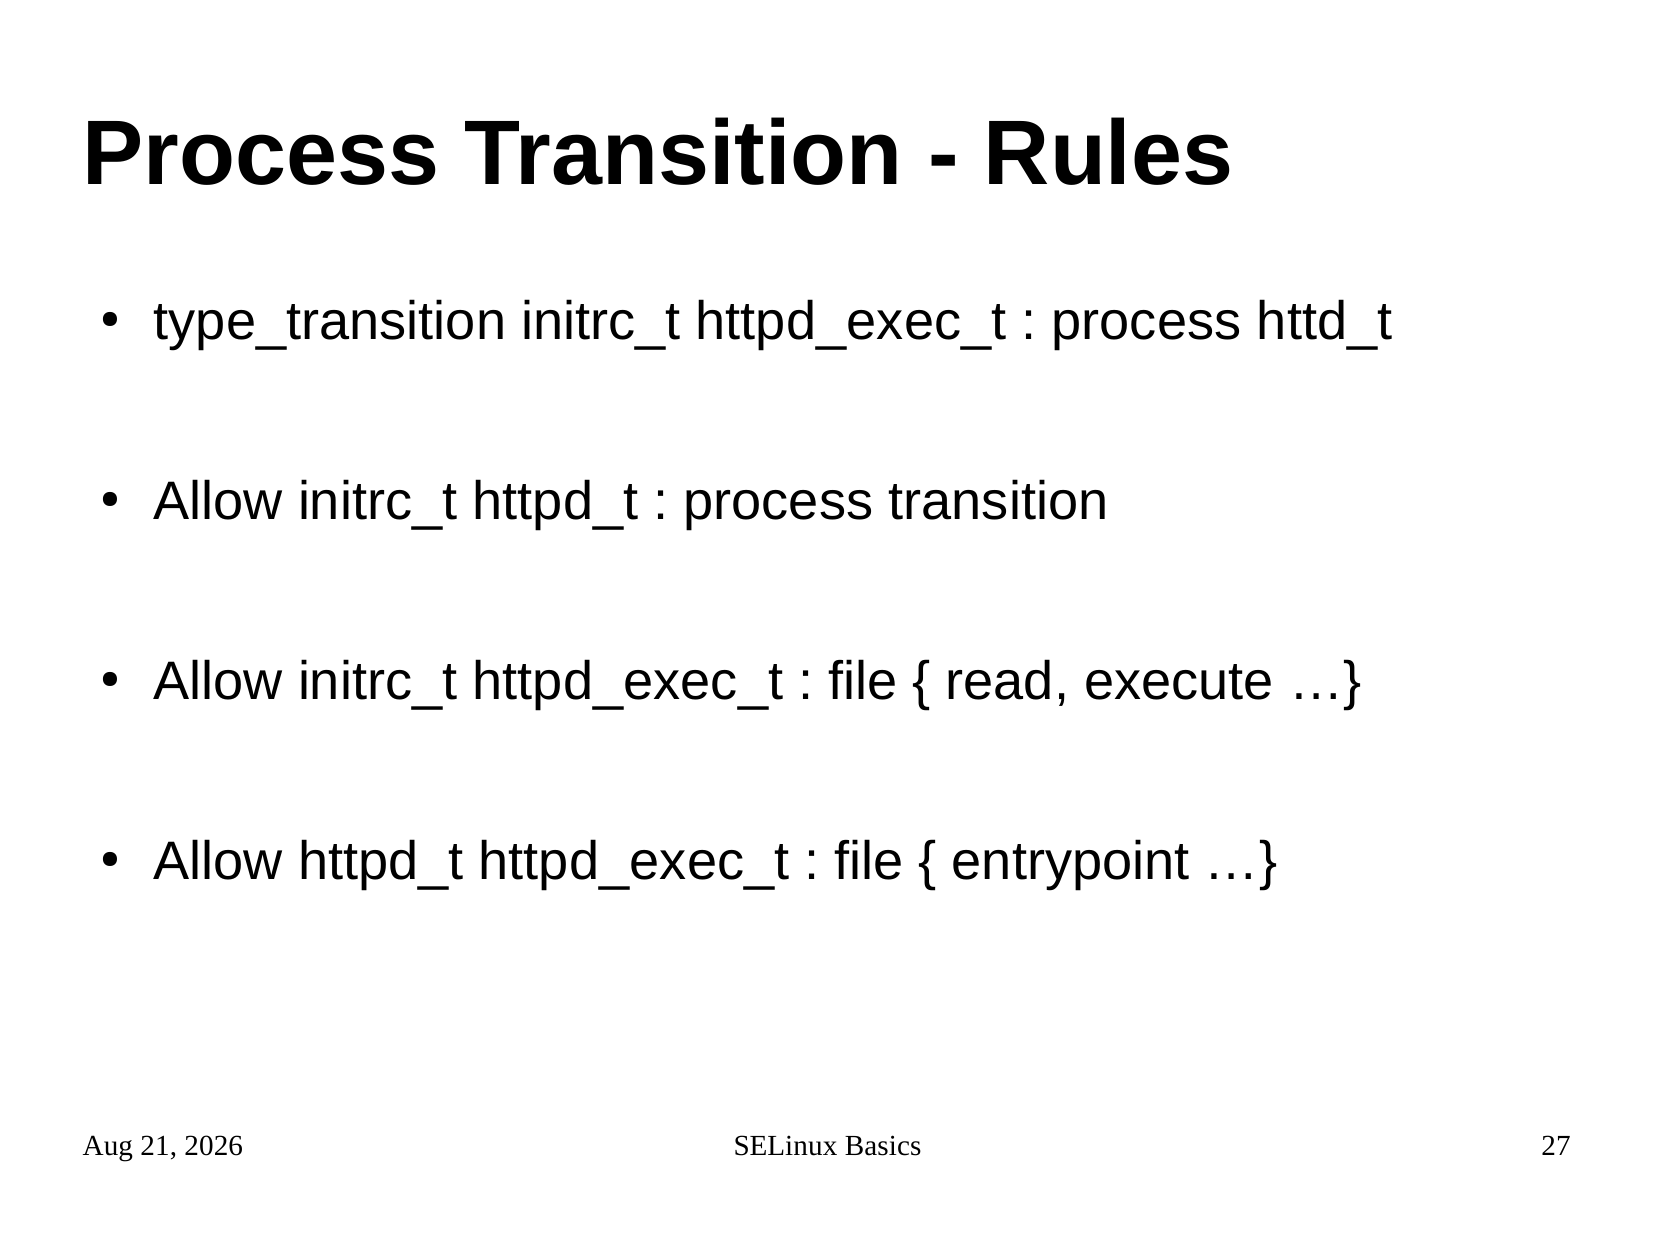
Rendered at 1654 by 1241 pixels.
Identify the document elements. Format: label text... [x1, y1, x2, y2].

list type_transition initrc_t httpd_exec_t : process httd_t Allow initrc_t httpd_t : process transition Allow initrc_t httpd_exec_t : file { read, execute …} Allow httpd_t httpd_exec_t : file { entrypoint …} [82, 290, 1571, 1010]
title Process Transition - Rules [82, 49, 1571, 257]
